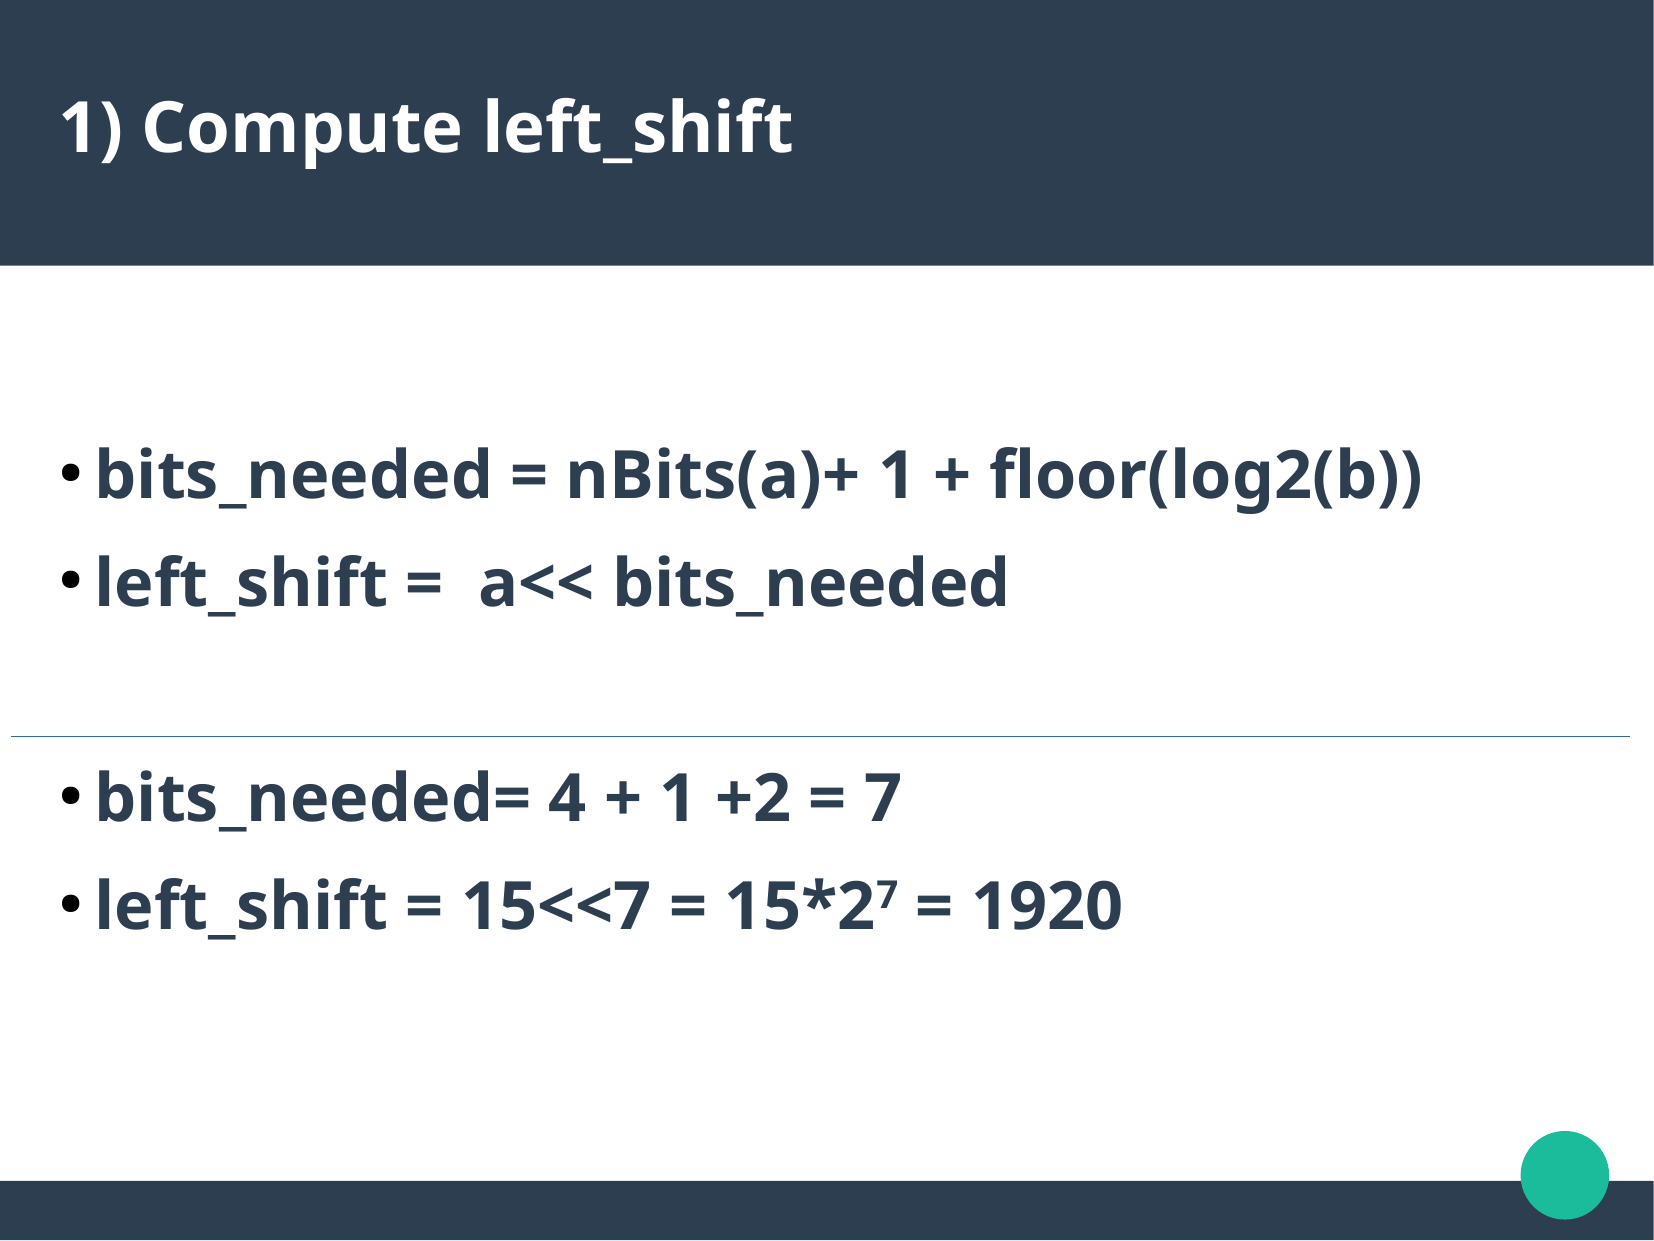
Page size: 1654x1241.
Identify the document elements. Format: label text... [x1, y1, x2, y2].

title 1) Compute left_shift [59, 49, 1595, 207]
list bits_needed = nBits(a)+ 1 + floor(log2(b)) left_shift = a<< bits_needed bits_needed= 4 + 1 +2 = 7 left_shift = 15<<7 = 15*27 = 1920 [59, 737, 1595, 1152]
list bits_needed = nBits(a)+ 1 + floor(log2(b)) left_shift = a<< bits_needed bits_needed= 4 + 1 +2 = 7 left_shift = 15<<7 = 15*27 = 1920 [59, 324, 1595, 736]
